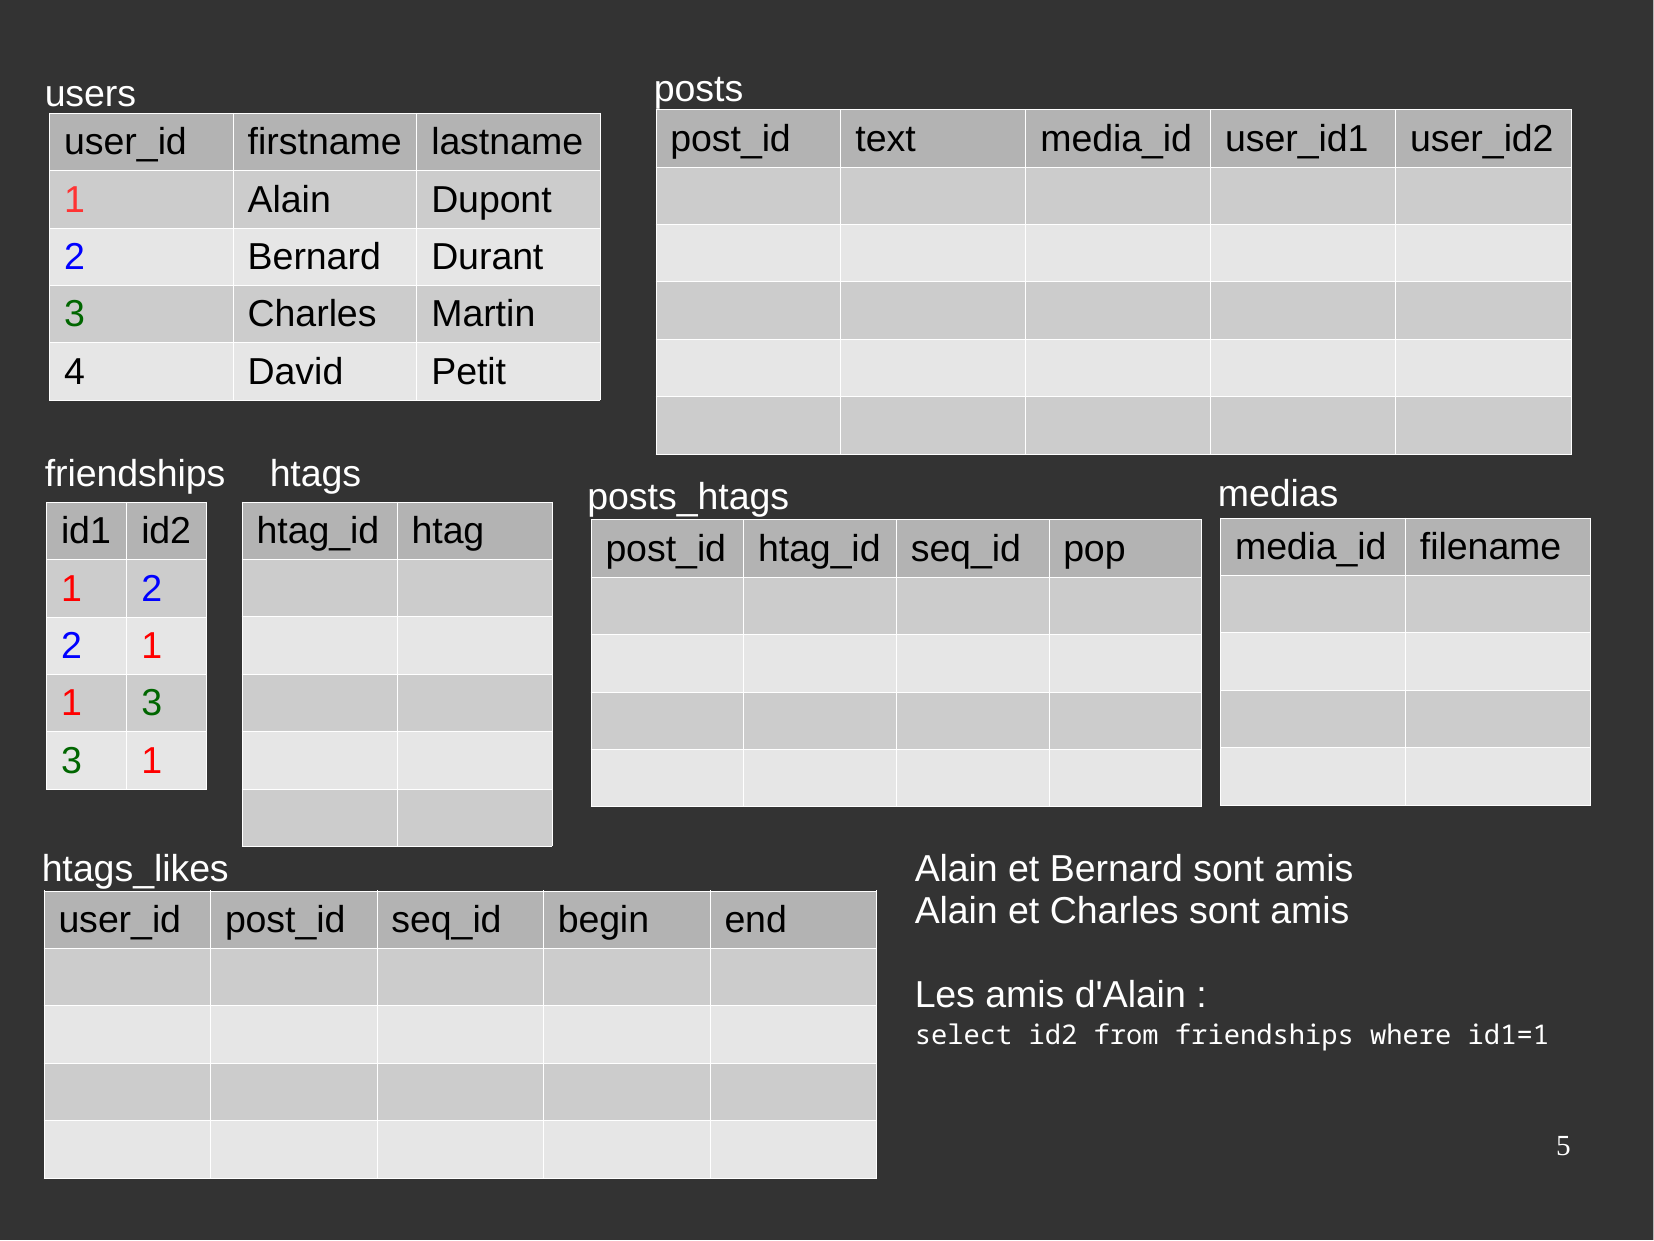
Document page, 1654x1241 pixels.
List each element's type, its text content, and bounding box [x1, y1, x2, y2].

table_header filename [1406, 519, 1590, 575]
table_cell [1396, 340, 1571, 396]
table_header post_id [211, 892, 377, 948]
table_cell [744, 750, 896, 806]
table_cell [1406, 576, 1590, 632]
table_cell [544, 1121, 710, 1178]
table_cell 2 [50, 229, 233, 285]
table_header user_id1 [1211, 110, 1395, 167]
table_cell [378, 949, 543, 1005]
table_cell [711, 1121, 876, 1178]
table_header lastname [417, 114, 600, 170]
table_cell [211, 1121, 377, 1178]
table_cell [1396, 168, 1571, 224]
table_cell [592, 693, 743, 749]
table_cell [1406, 748, 1590, 805]
table_cell [243, 560, 397, 616]
table_cell [1050, 693, 1201, 749]
table_cell [398, 675, 552, 731]
table_cell [841, 225, 1025, 281]
table_cell [544, 949, 710, 1005]
table_cell [657, 225, 840, 281]
table_cell [841, 168, 1025, 224]
table_cell [1026, 168, 1210, 224]
table_cell Bernard [234, 229, 416, 285]
table_cell [243, 617, 397, 674]
table_cell [45, 1006, 210, 1063]
table_cell 3 [50, 286, 233, 342]
table_cell [398, 617, 552, 674]
table_cell [1026, 340, 1210, 396]
table_cell [657, 168, 840, 224]
table_cell [897, 635, 1049, 692]
table_cell [45, 1121, 210, 1178]
table_cell Alain [234, 171, 416, 228]
table_cell 1 [127, 618, 206, 674]
table_header htag [398, 503, 552, 559]
table_cell [243, 732, 397, 789]
table_header begin [544, 892, 710, 948]
table_cell [398, 560, 552, 616]
table_cell [657, 397, 840, 454]
table_cell 1 [47, 560, 126, 617]
table_cell [1221, 576, 1405, 632]
table_cell [378, 1121, 543, 1178]
table_cell Petit [417, 343, 600, 400]
text_box friendships [30, 444, 255, 502]
table_header user_id [45, 897, 210, 948]
table_cell [211, 1064, 377, 1120]
table_cell [211, 949, 377, 1005]
table_cell Dupont [417, 171, 600, 228]
table_header id2 [127, 503, 206, 559]
table_cell [744, 578, 896, 634]
table_cell 2 [47, 618, 126, 674]
table_header media_id [1221, 519, 1405, 575]
table_cell [1211, 340, 1395, 396]
text_box htags_likes [27, 840, 244, 897]
table_cell 3 [127, 675, 206, 731]
table_cell [744, 693, 896, 749]
table_cell [1050, 750, 1201, 806]
text_box htags [255, 444, 466, 502]
table_cell 1 [127, 732, 206, 789]
table_cell [378, 1006, 543, 1063]
table_cell [1026, 282, 1210, 339]
table_cell [45, 1064, 210, 1120]
table_cell 1 [50, 171, 233, 228]
table_cell [592, 578, 743, 634]
table_header post_id [592, 526, 743, 577]
table_cell [243, 675, 397, 731]
table_cell [45, 949, 210, 1005]
table_cell [841, 397, 1025, 454]
table_cell [1211, 397, 1395, 454]
table_cell [1211, 225, 1395, 281]
table_cell [711, 949, 876, 1005]
table_cell [1050, 578, 1201, 634]
table_header text [841, 110, 1025, 167]
table_cell [1406, 691, 1590, 747]
table_cell [744, 635, 896, 692]
table_cell [1396, 397, 1571, 454]
table_cell [1396, 282, 1571, 339]
table_cell [1406, 633, 1590, 690]
table_header end [711, 892, 876, 948]
table_cell [657, 340, 840, 396]
text_box medias [1203, 465, 1354, 522]
table_cell Martin [417, 286, 600, 342]
table_cell [711, 1064, 876, 1120]
table_cell [1026, 225, 1210, 281]
table_cell 4 [50, 343, 233, 400]
table_cell [592, 750, 743, 806]
table_cell [544, 1064, 710, 1120]
table_cell David [234, 343, 416, 400]
table_cell [398, 790, 552, 846]
table_cell [1211, 282, 1395, 339]
table_header user_id [50, 122, 233, 170]
table_header htag_id [243, 503, 397, 559]
table_cell [1026, 397, 1210, 454]
table_cell [897, 750, 1049, 806]
table_cell [1221, 691, 1405, 747]
text_box users [30, 64, 301, 122]
table_header seq_id [897, 520, 1049, 577]
table_cell [841, 340, 1025, 396]
table_header post_id [657, 117, 840, 167]
table_cell [897, 578, 1049, 634]
table_header id1 [47, 503, 126, 559]
table_cell [897, 693, 1049, 749]
table_cell [592, 635, 743, 692]
table_cell [544, 1006, 710, 1063]
table_cell 3 [47, 732, 126, 789]
text_box posts [639, 60, 880, 117]
table_header pop [1050, 520, 1201, 577]
table_header firstname [234, 114, 416, 170]
table_cell [243, 790, 397, 846]
table_cell [398, 732, 552, 789]
table_cell [711, 1006, 876, 1063]
table_cell [841, 282, 1025, 339]
table_cell [378, 1064, 543, 1120]
text_box Alain et Bernard sont amis Alain et Charles sont amis Les amis d'Alain : select id2 from friendships where id1=1 [900, 840, 1591, 1054]
table_cell [211, 1006, 377, 1063]
table_cell [1050, 635, 1201, 692]
table_cell Durant [417, 229, 600, 285]
table_cell [657, 282, 840, 339]
table_cell [1221, 633, 1405, 690]
table_cell [1211, 168, 1395, 224]
table_cell Charles [234, 286, 416, 342]
text_box posts_htags [572, 468, 805, 526]
table_cell [1221, 748, 1405, 805]
table_header user_id2 [1396, 110, 1571, 167]
table_cell [1396, 225, 1571, 281]
table_header htag_id [744, 520, 896, 577]
table_header seq_id [378, 892, 543, 948]
table_cell 2 [127, 560, 206, 617]
table_header media_id [1026, 110, 1210, 167]
table_cell 1 [47, 675, 126, 731]
